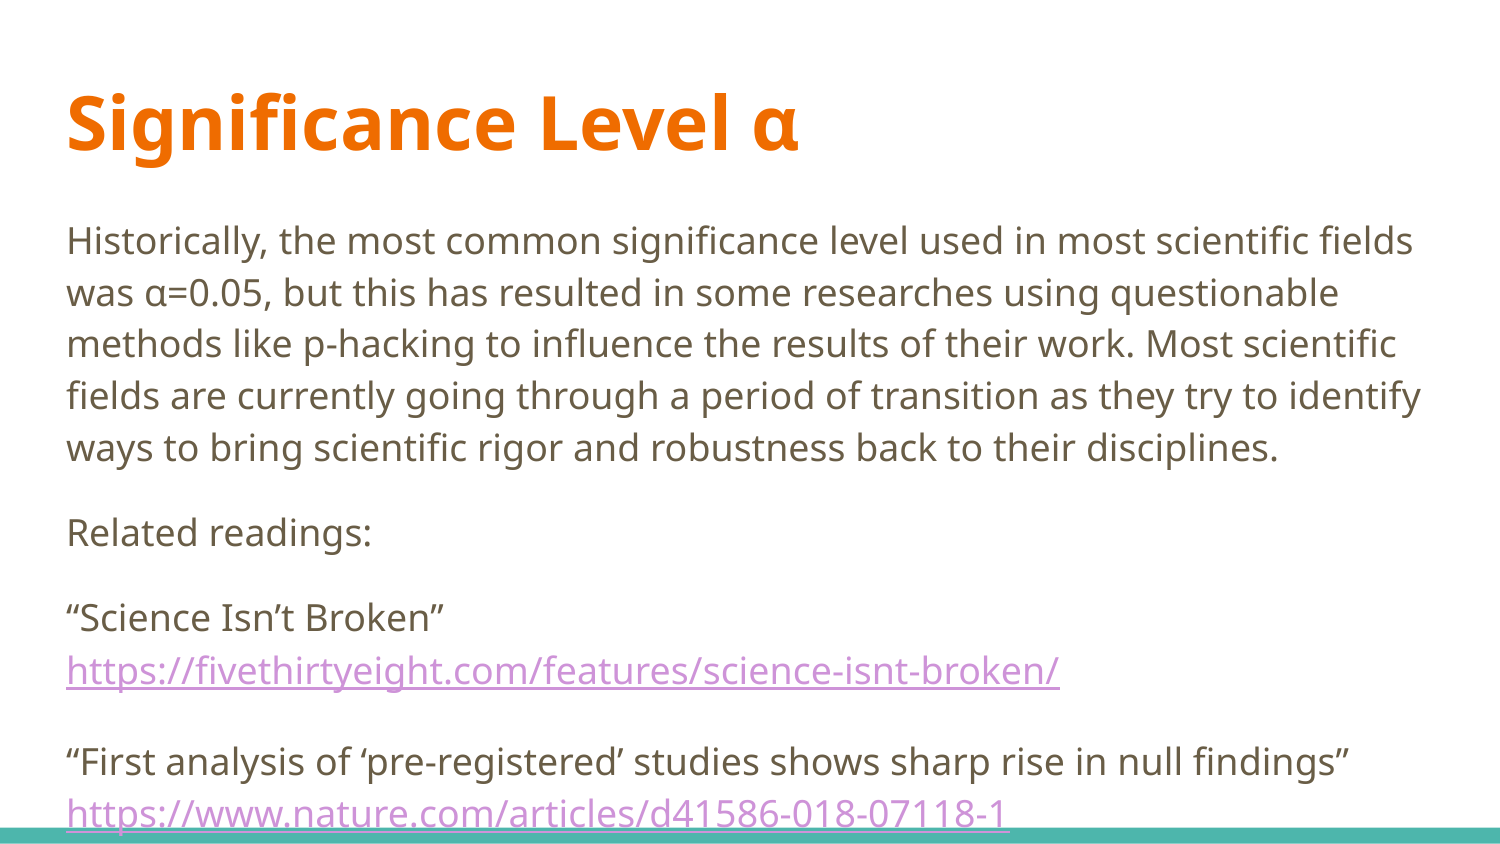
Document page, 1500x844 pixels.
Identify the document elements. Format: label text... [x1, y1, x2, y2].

list Historically, the most common significance level used in most scientific fields was α=0.05, but this has resulted in some researches using questionable methods like p-hacking to influence the results of their work. Most scientific fields are currently going through a period of transition as they try to identify ways to bring scientific rigor and robustness back to their disciplines. Related readings: “Science Isn’t Broken” https://fivethirtyeight.com/features/science-isnt-broken/ “First analysis of ‘pre-registered’ studies shows sharp rise in null findings” https://www.nature.com/articles/d41586-018-07118-1 [51, 195, 1449, 787]
title Significance Level α [51, 60, 1449, 177]
